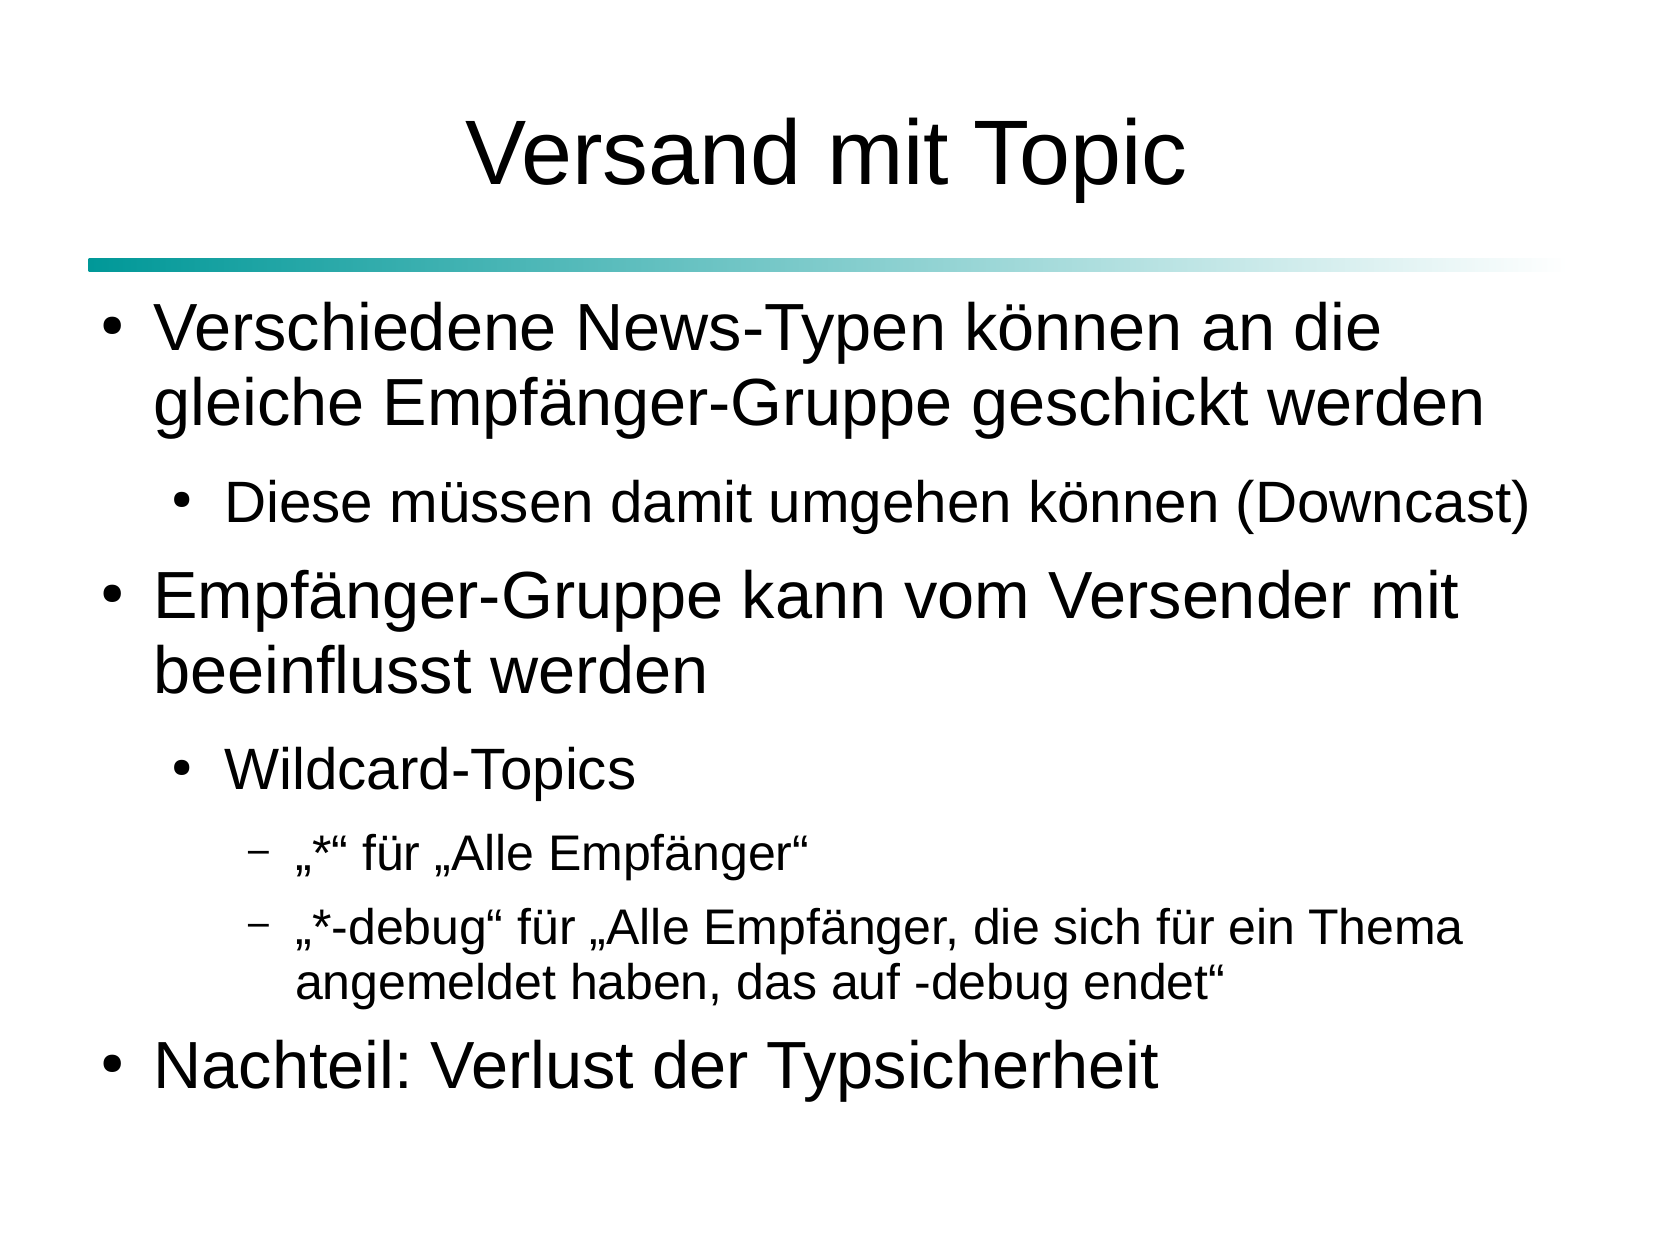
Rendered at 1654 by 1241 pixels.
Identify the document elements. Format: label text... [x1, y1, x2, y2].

list Verschiedene News-Typen können an die gleiche Empfänger-Gruppe geschickt werden Diese müssen damit umgehen können (Downcast) Empfänger-Gruppe kann vom Versender mit beeinflusst werden Wildcard-Topics „*“ für „Alle Empfänger“ „*-debug“ für „Alle Empfänger, die sich für ein Thema angemeldet haben, das auf -debug endet“ Nachteil: Verlust der Typsicherheit [82, 290, 1571, 1103]
title Versand mit Topic [82, 49, 1571, 257]
